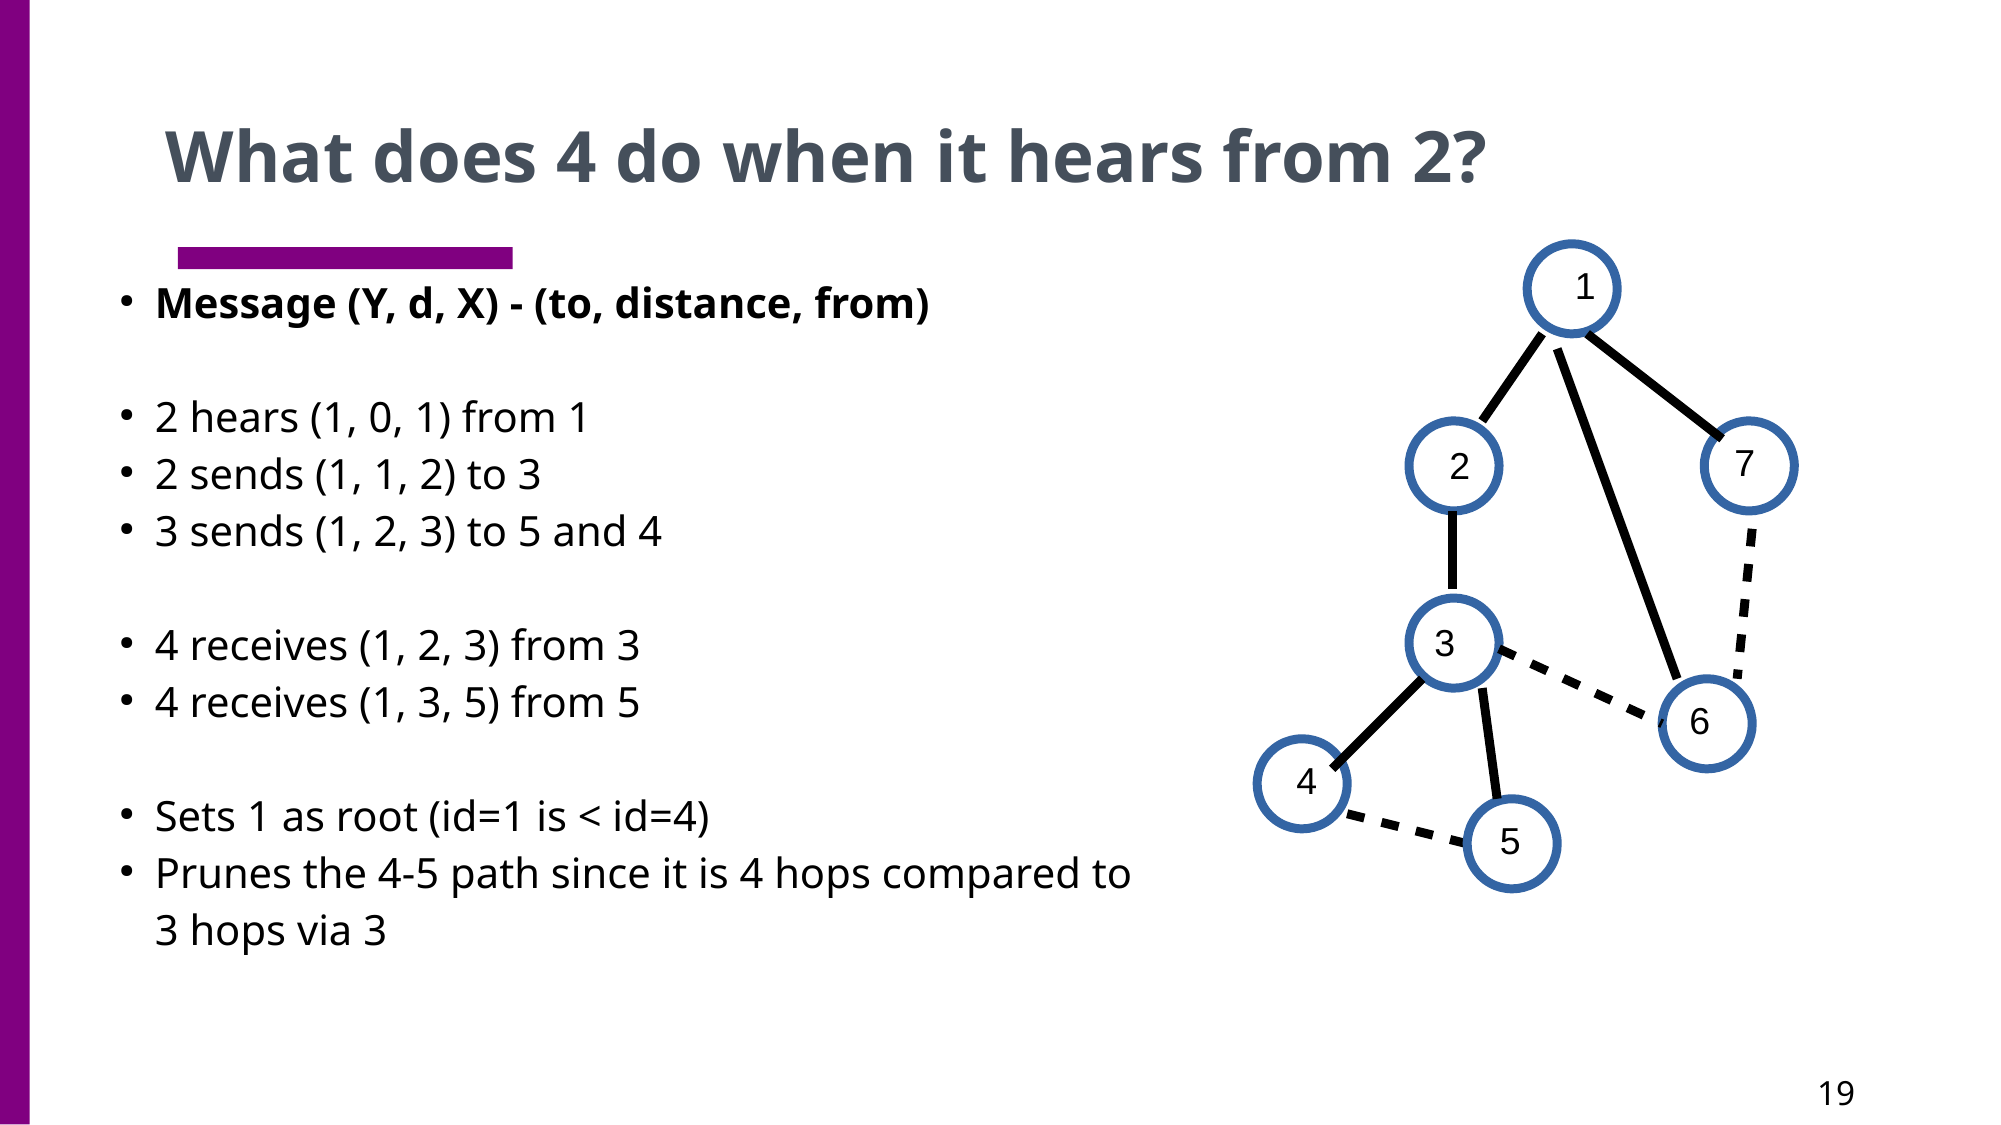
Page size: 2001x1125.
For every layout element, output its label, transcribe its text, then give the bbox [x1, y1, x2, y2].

text_box 2 [1434, 438, 1486, 496]
text_box 5 [1485, 813, 1536, 871]
text_box 4 [1281, 753, 1333, 811]
text_box Message (Y, d, X) - (to, distance, from) 2 hears (1, 0, 1) from 1 2 sends (1, 1, 2) to 3 3 sends (1, 2, 3) to 5 and 4 4 receives (1, 2, 3) from 3 4 receives (1, 3, 5) from 5 Sets 1 as root (id=1 is < id=4) Prunes the 4-5 path since it is 4 hops compared to 3 hops via 3 [33, 266, 1891, 1098]
text_box What does 4 do when it hears from 2? [151, 0, 1849, 212]
text_box 1 [1560, 258, 1611, 315]
text_box 7 [1719, 435, 1771, 492]
text_box 6 [1674, 693, 1726, 751]
text_box 3 [1419, 615, 1471, 672]
text_box Message (Y, d, X) - (to, distance, from) 2 hears (1, 0, 1) from 1 2 sends (1, 1, 2) to 3 3 sends (1, 2, 3) to 5 and 4 4 receives (1, 2, 3) from 3 4 receives (1, 3, 5) from 5 Sets 1 as root (id=1 is < id=4) Prunes the 4-5 path since it is 4 hops compared to 3 hops via 3 [1720, 426, 1789, 506]
